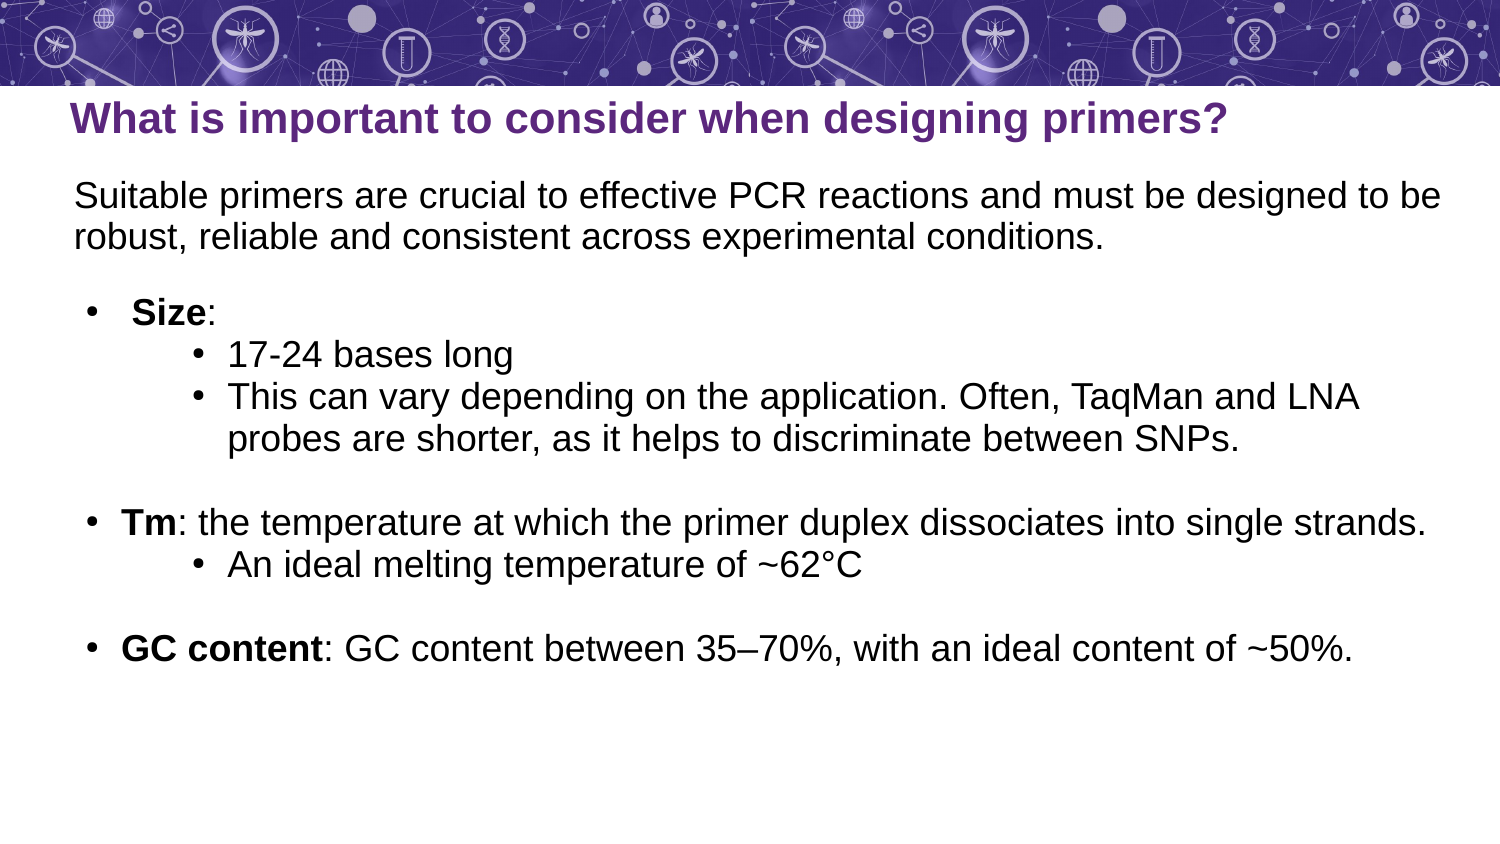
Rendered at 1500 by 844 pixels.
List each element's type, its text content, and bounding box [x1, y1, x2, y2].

text_box Suitable primers are crucial to effective PCR reactions and must be designed to be robust, reliable and consistent across experimental conditions. [59, 166, 1465, 343]
title What is important to consider when designing primers? [54, 75, 1276, 151]
picture [0, 0, 1500, 86]
text_box Size: 17-24 bases long This can vary depending on the application. Often, TaqMan and LNA probes are shorter, as it helps to discriminate between SNPs. Tm: the temperature at which the primer duplex dissociates into single strands. An ideal melting temperature of ~62°C GC content: GC content between 35–70%, with an ideal content of ~50%. [70, 284, 1465, 686]
